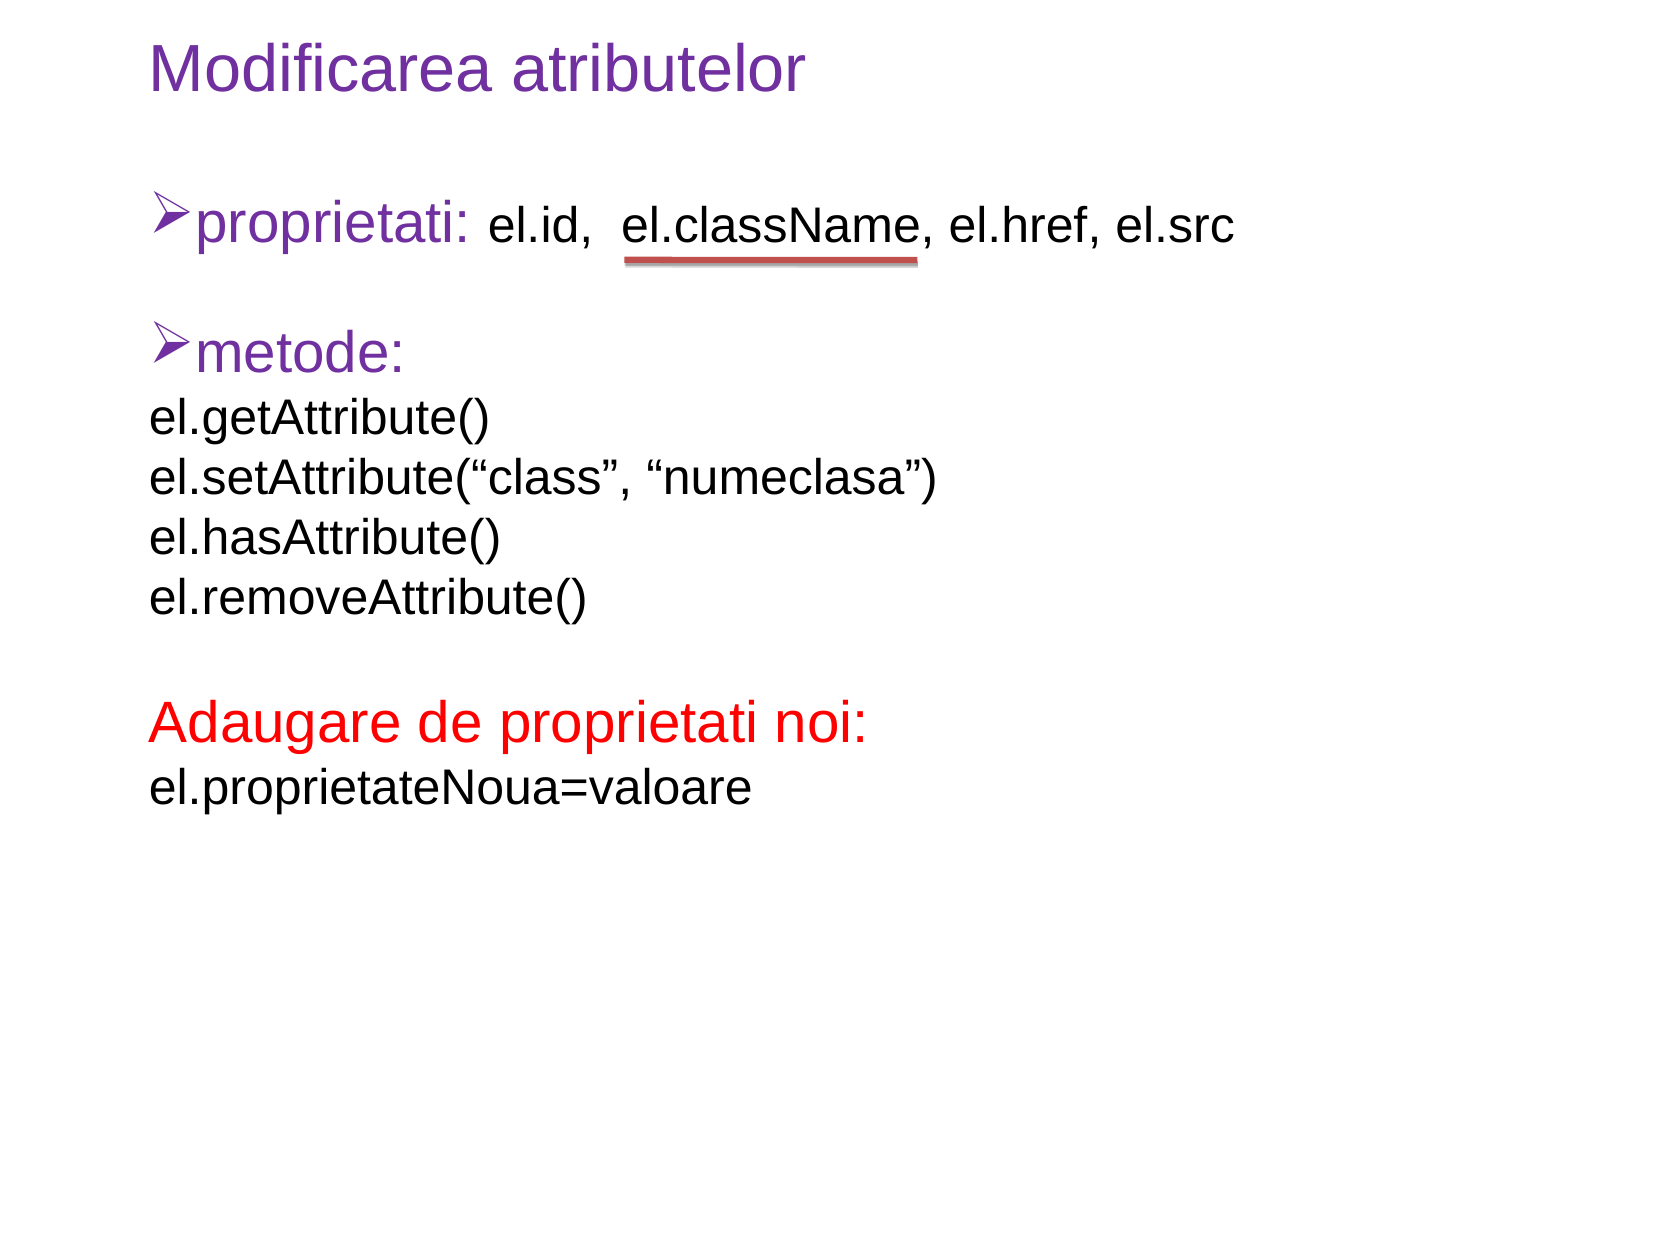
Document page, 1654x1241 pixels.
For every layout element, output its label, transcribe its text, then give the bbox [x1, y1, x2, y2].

text_box Modificarea atributelor proprietati: el.id, el.className, el.href, el.src metode: el.getAttribute() el.setAttribute(“class”, “numeclasa”) el.hasAttribute() el.removeAttribute() Adaugare de proprietati noi: el.proprietateNoua=valoare [134, 16, 1654, 1043]
